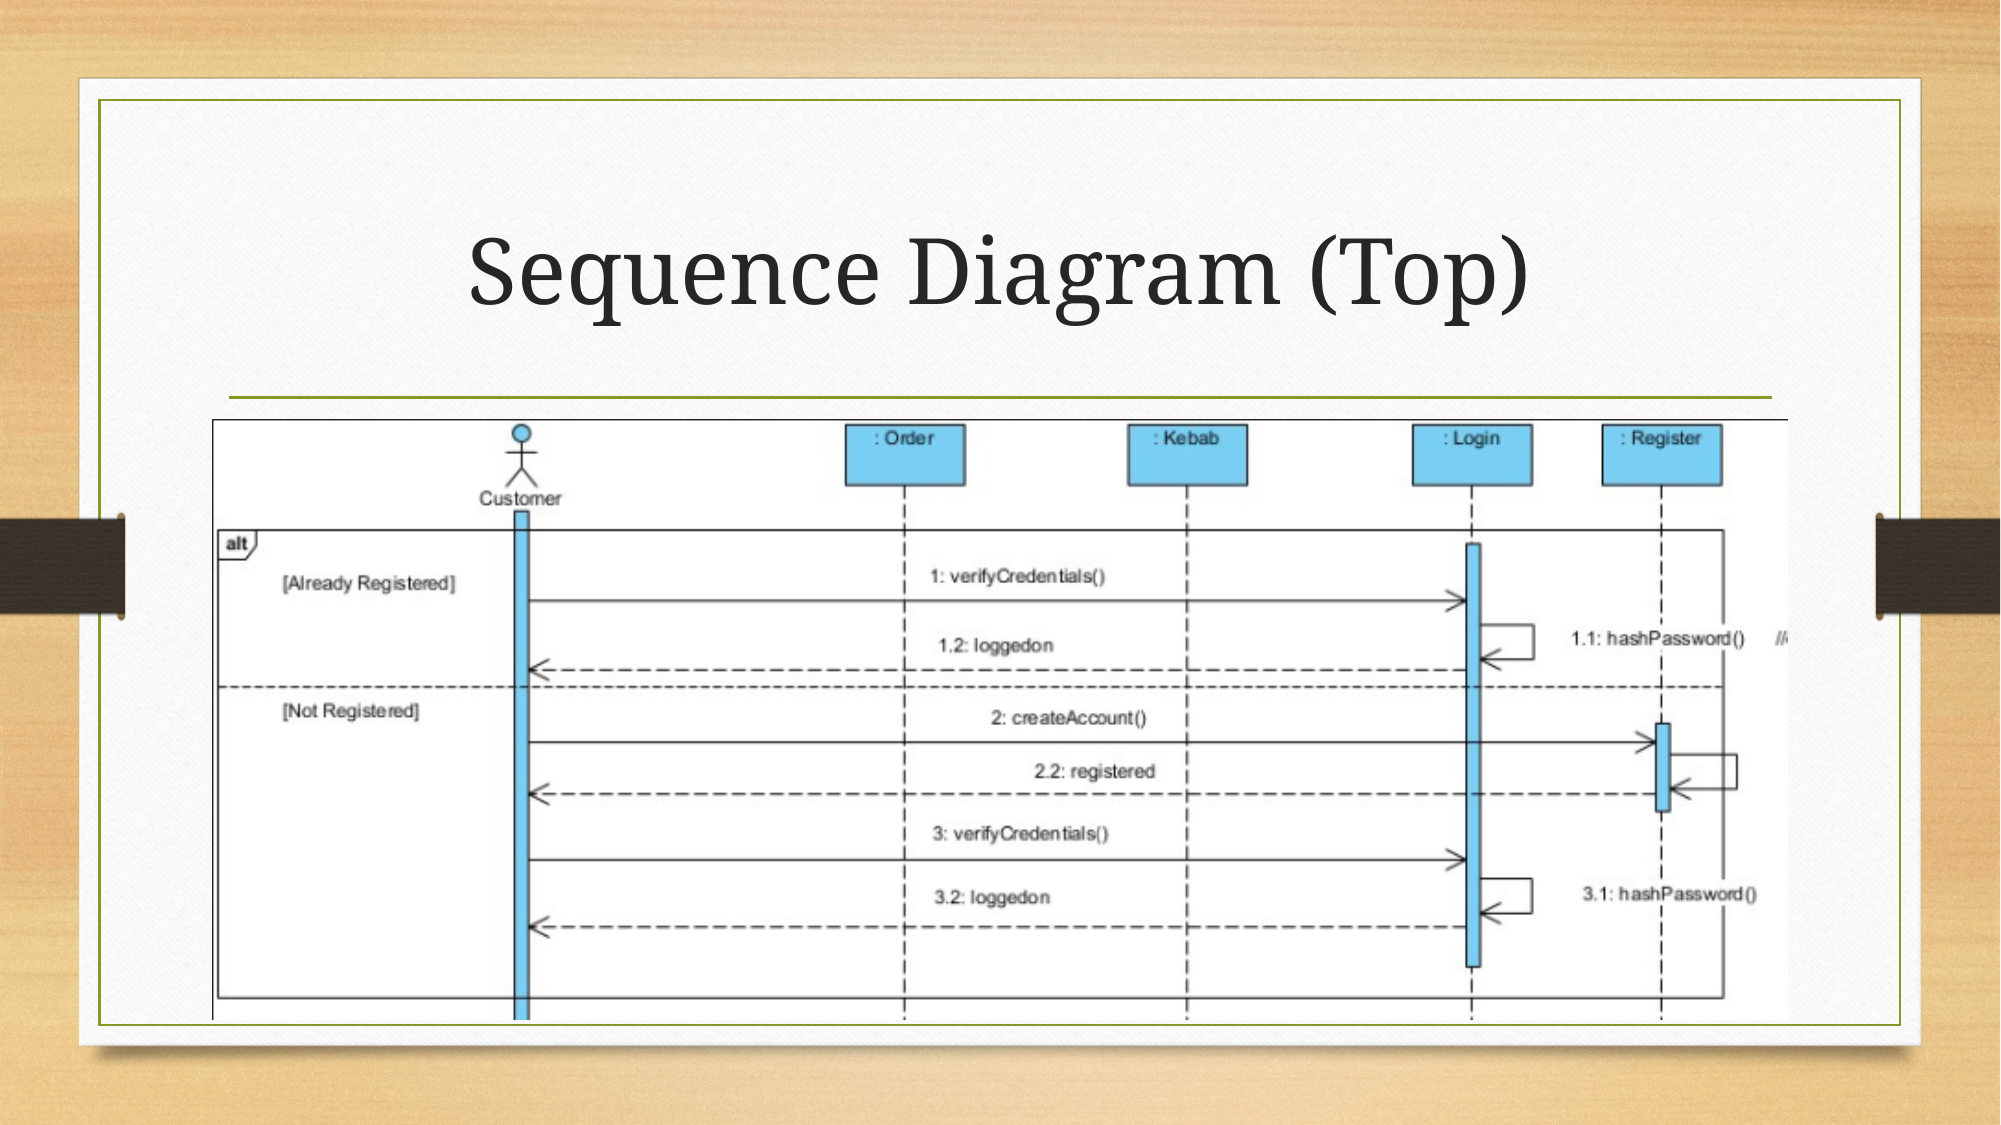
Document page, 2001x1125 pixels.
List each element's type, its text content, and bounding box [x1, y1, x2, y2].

title Sequence Diagram (Top) [212, 161, 1788, 376]
picture [212, 419, 1788, 1020]
